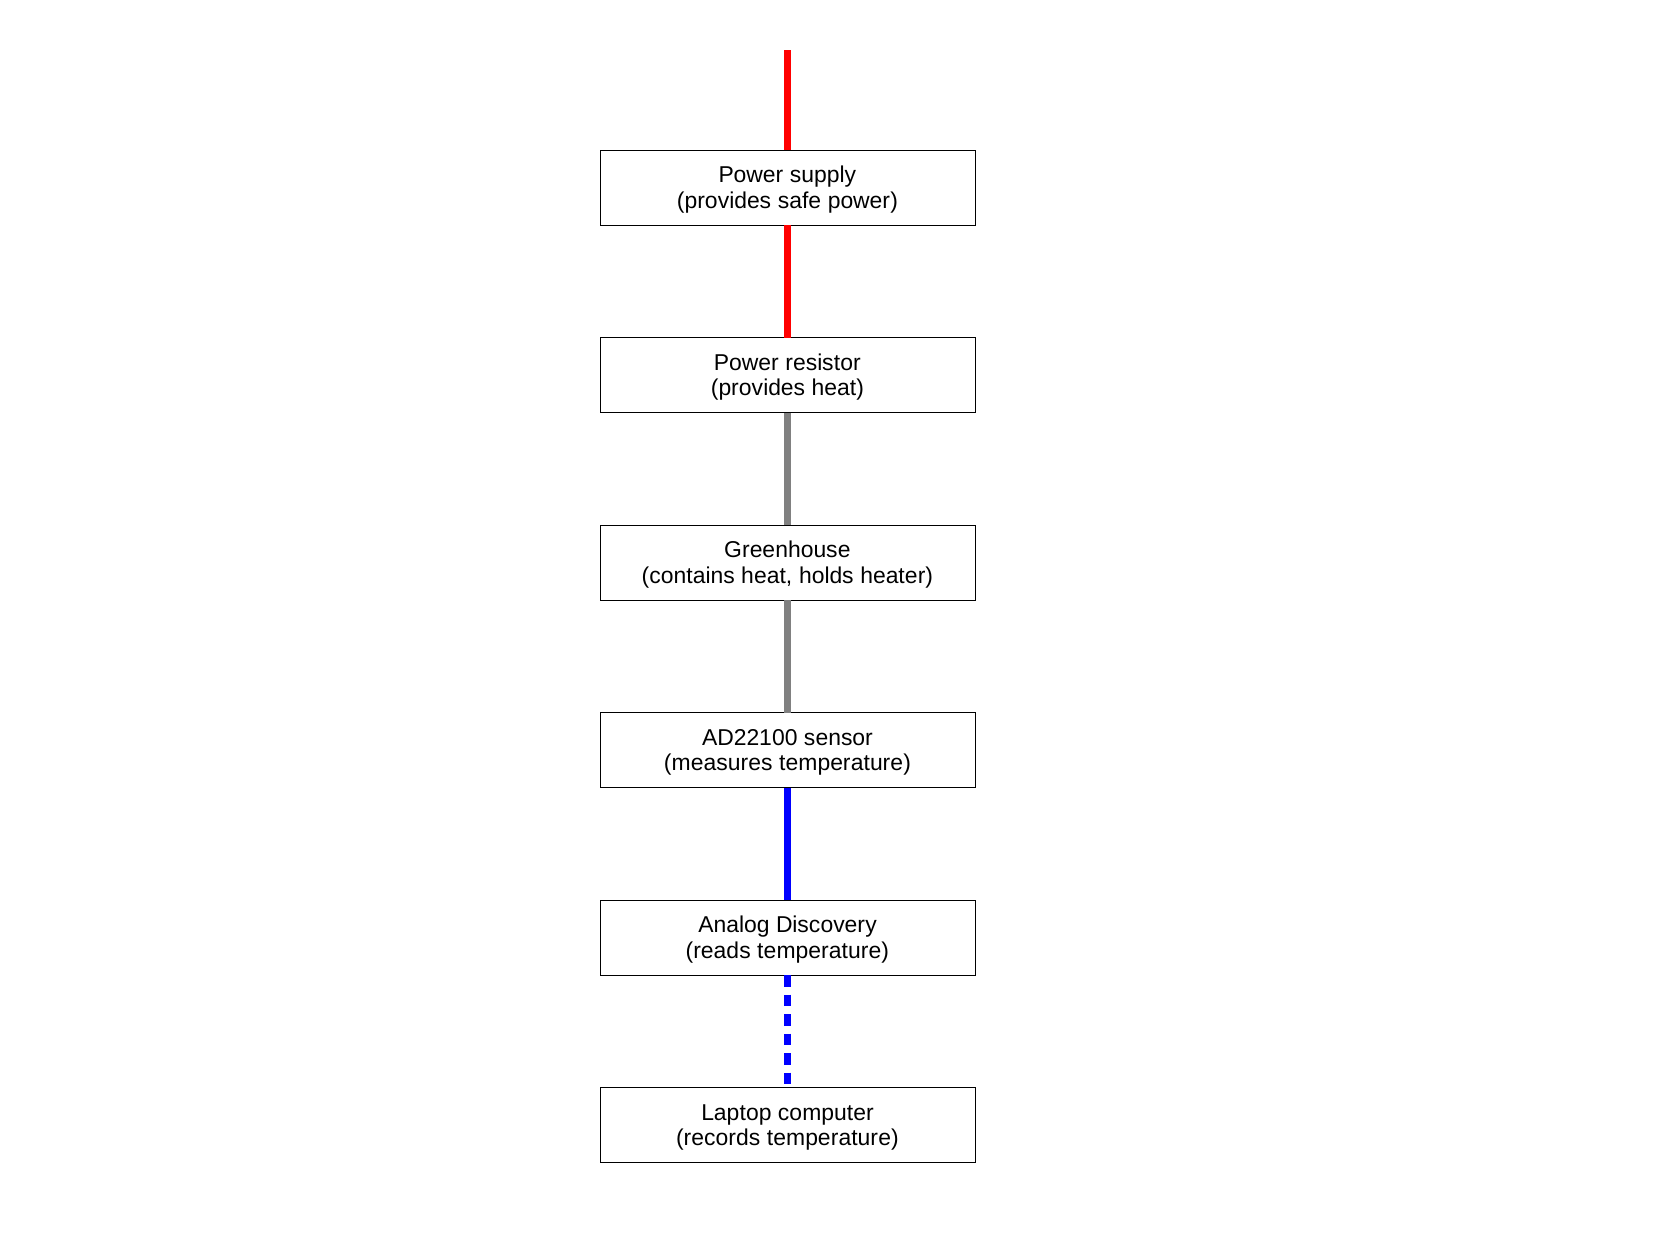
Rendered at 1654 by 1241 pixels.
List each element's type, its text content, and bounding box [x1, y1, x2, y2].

text_box Greenhouse (contains heat, holds heater) [600, 525, 976, 601]
text_box Power supply (provides safe power) [600, 150, 976, 226]
text_box Power resistor (provides heat) [600, 337, 976, 413]
text_box Analog Discovery (reads temperature) [600, 900, 976, 976]
text_box AD22100 sensor (measures temperature) [600, 712, 976, 788]
text_box Laptop computer (records temperature) [600, 1087, 976, 1163]
